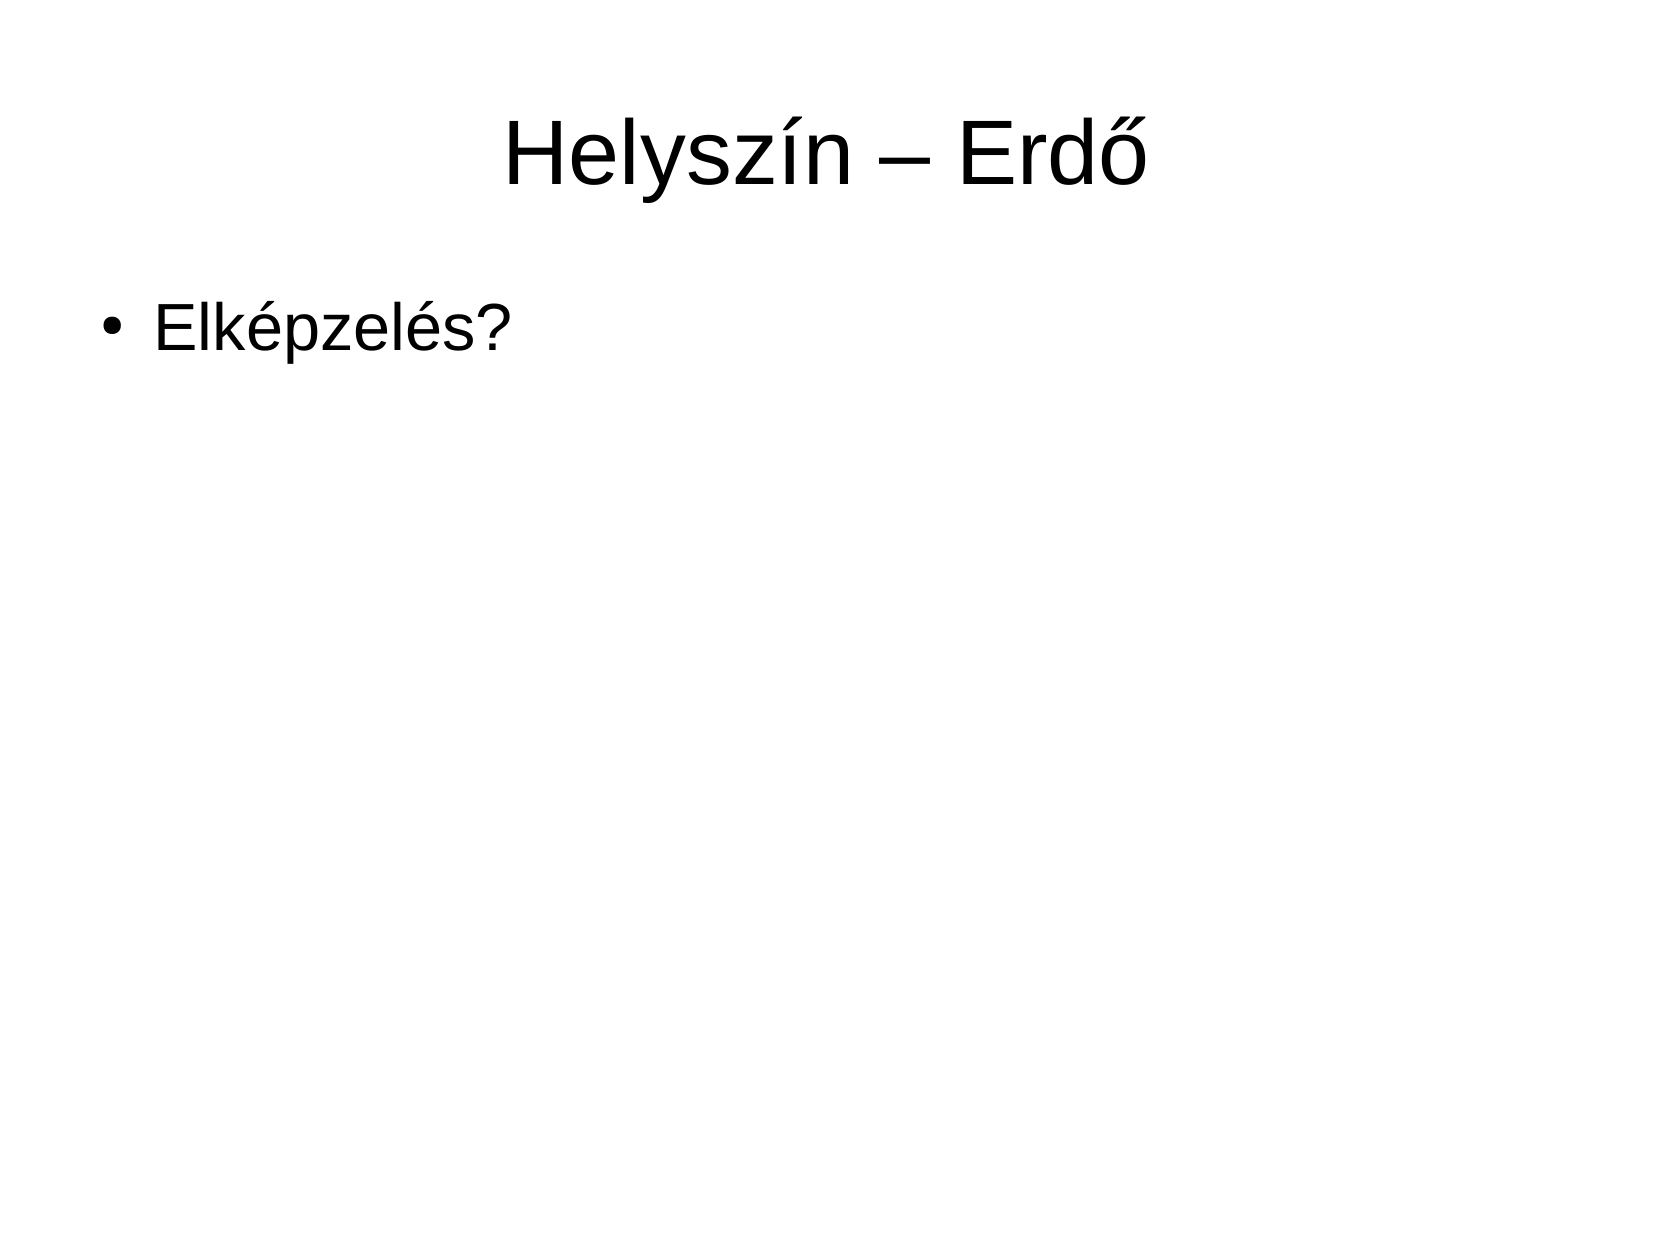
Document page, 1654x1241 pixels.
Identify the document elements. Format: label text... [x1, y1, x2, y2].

title Helyszín – Erdő [82, 49, 1571, 257]
list Elképzelés? [82, 290, 1571, 1010]
